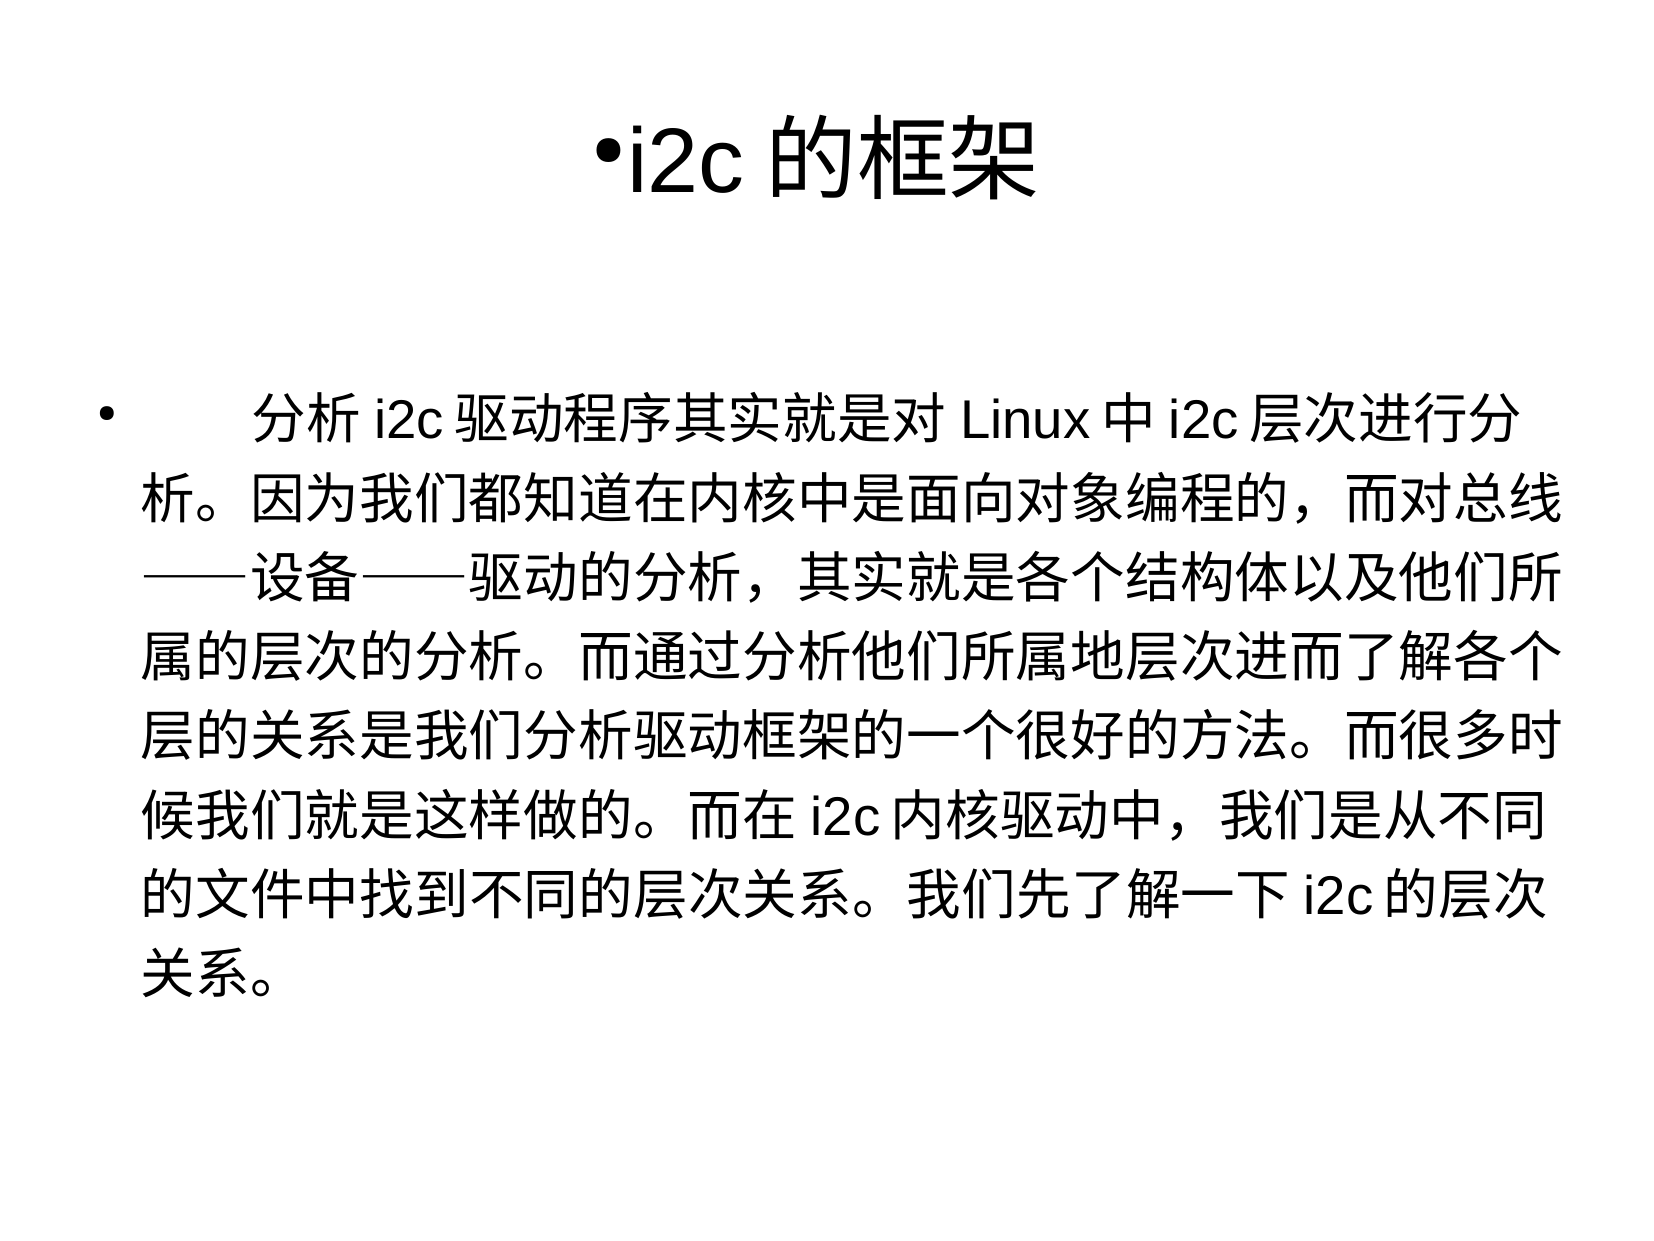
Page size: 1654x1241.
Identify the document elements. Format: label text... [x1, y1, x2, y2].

list 分析i2c驱动程序其实就是对Linux中i2c层次进行分析。因为我们都知道在内核中是面向对象编程的，而对总线——设备——驱动的分析，其实就是各个结构体以及他们所属的层次的分析。而通过分析他们所属地层次进而了解各个层的关系是我们分析驱动框架的一个很好的方法。而很多时候我们就是这样做的。而在i2c内核驱动中，我们是从不同的文件中找到不同的层次关系。我们先了解一下i2c的层次关系。 [82, 290, 1571, 1010]
title i2c的框架 [82, 49, 1571, 257]
